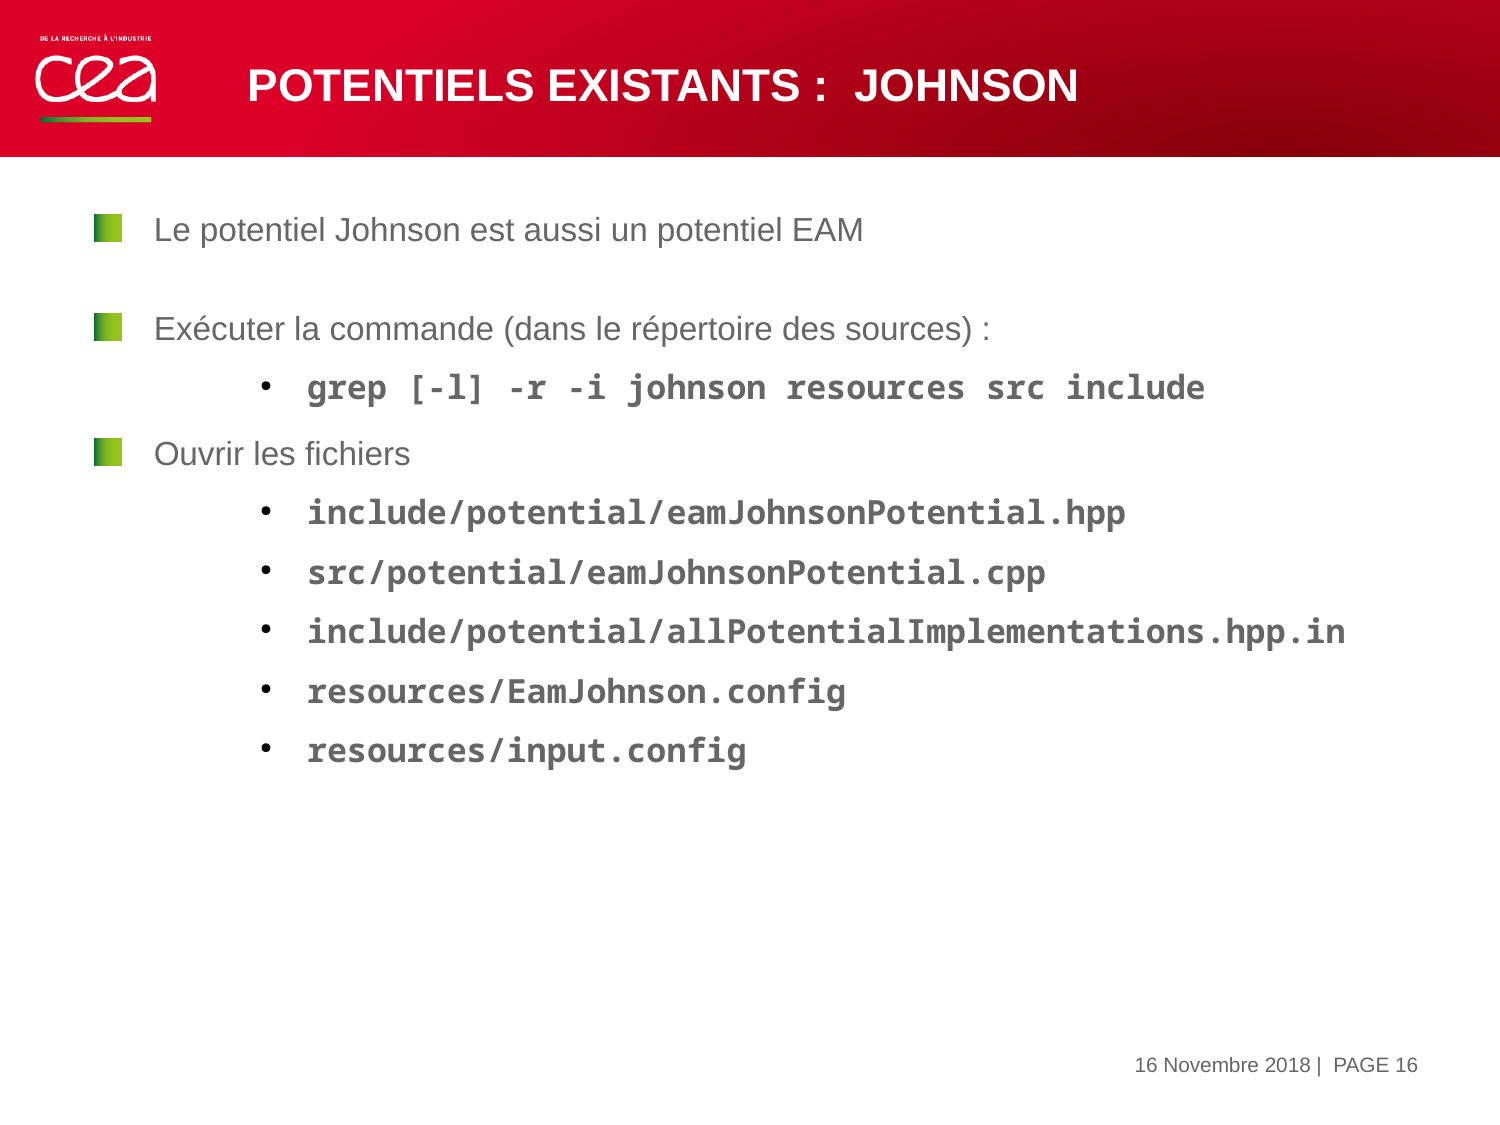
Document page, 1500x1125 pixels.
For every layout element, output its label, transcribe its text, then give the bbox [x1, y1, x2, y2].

title Potentiels existants : Johnson [247, 8, 1436, 158]
slide_number | PAGE <number> [1316, 1034, 1500, 1094]
footer 16 Novembre 2018 [336, 1034, 1311, 1095]
picture [0, 0, 1500, 157]
list Le potentiel Johnson est aussi un potentiel EAM Exécuter la commande (dans le répertoire des sources) : grep [-l] -r -i johnson resources src include Ouvrir les fichiers include/potential/eamJohnsonPotential.hpp src/potential/eamJohnsonPotential.cpp include/potential/allPotentialImplementations.hpp.in resources/EamJohnson.config resources/input.config [94, 208, 1436, 1024]
